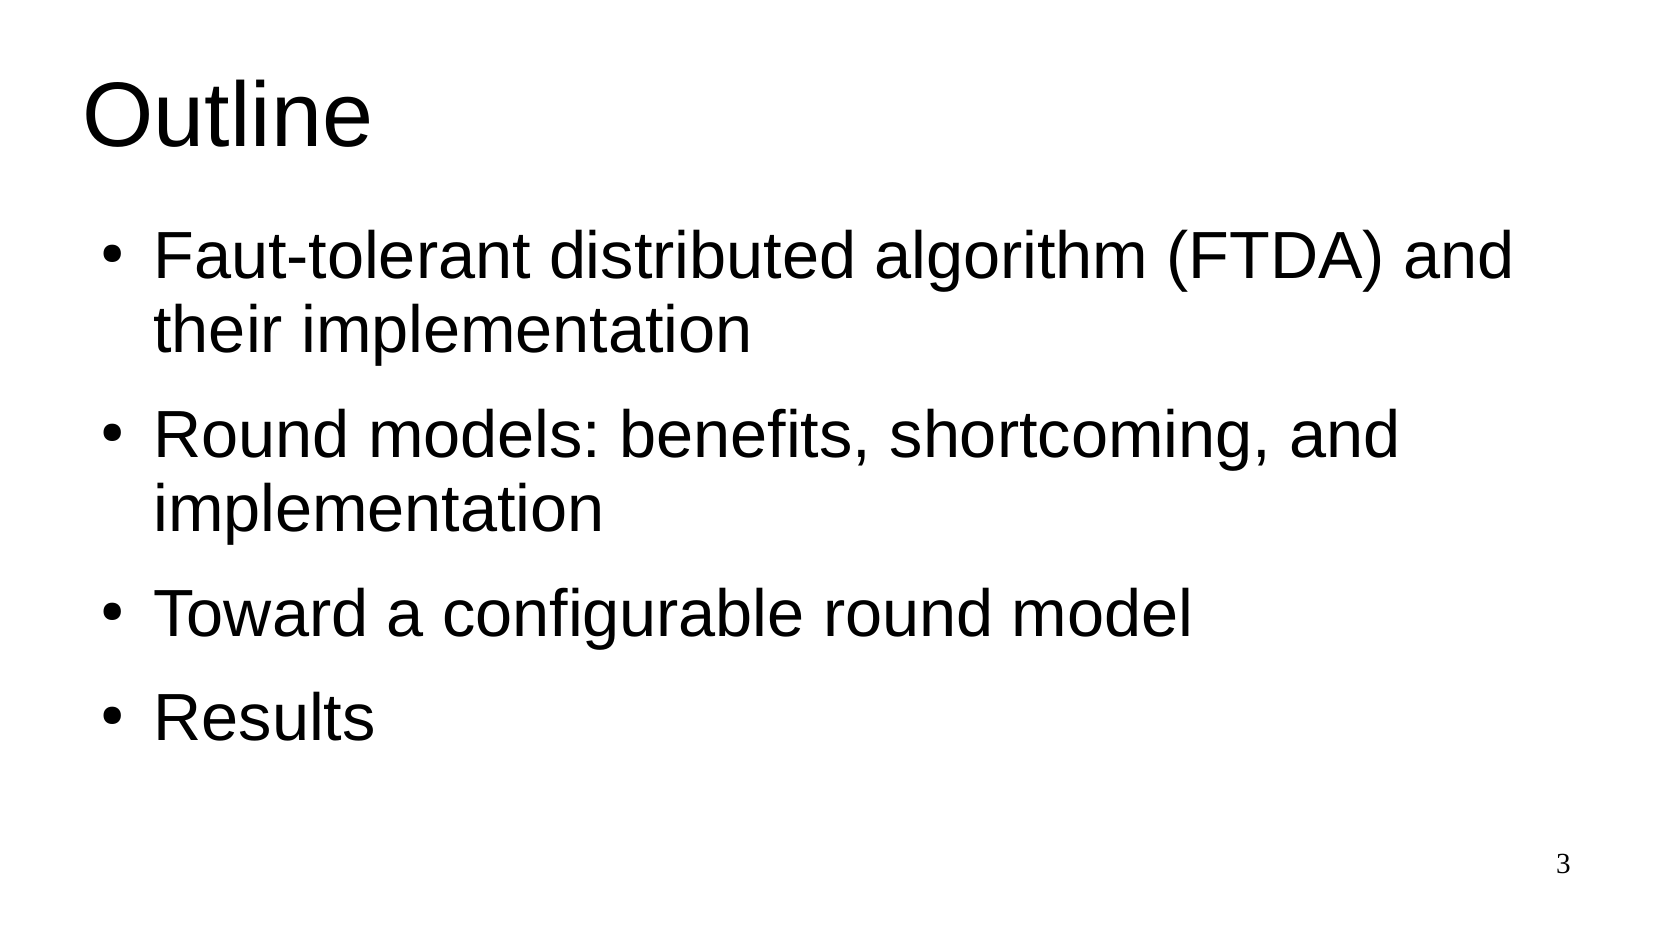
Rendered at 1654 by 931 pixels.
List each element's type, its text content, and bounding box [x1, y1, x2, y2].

title Outline [82, 37, 1571, 193]
list Faut-tolerant distributed algorithm (FTDA) and their implementation Round models: benefits, shortcoming, and implementation Toward a configurable round model Results [82, 217, 1571, 758]
